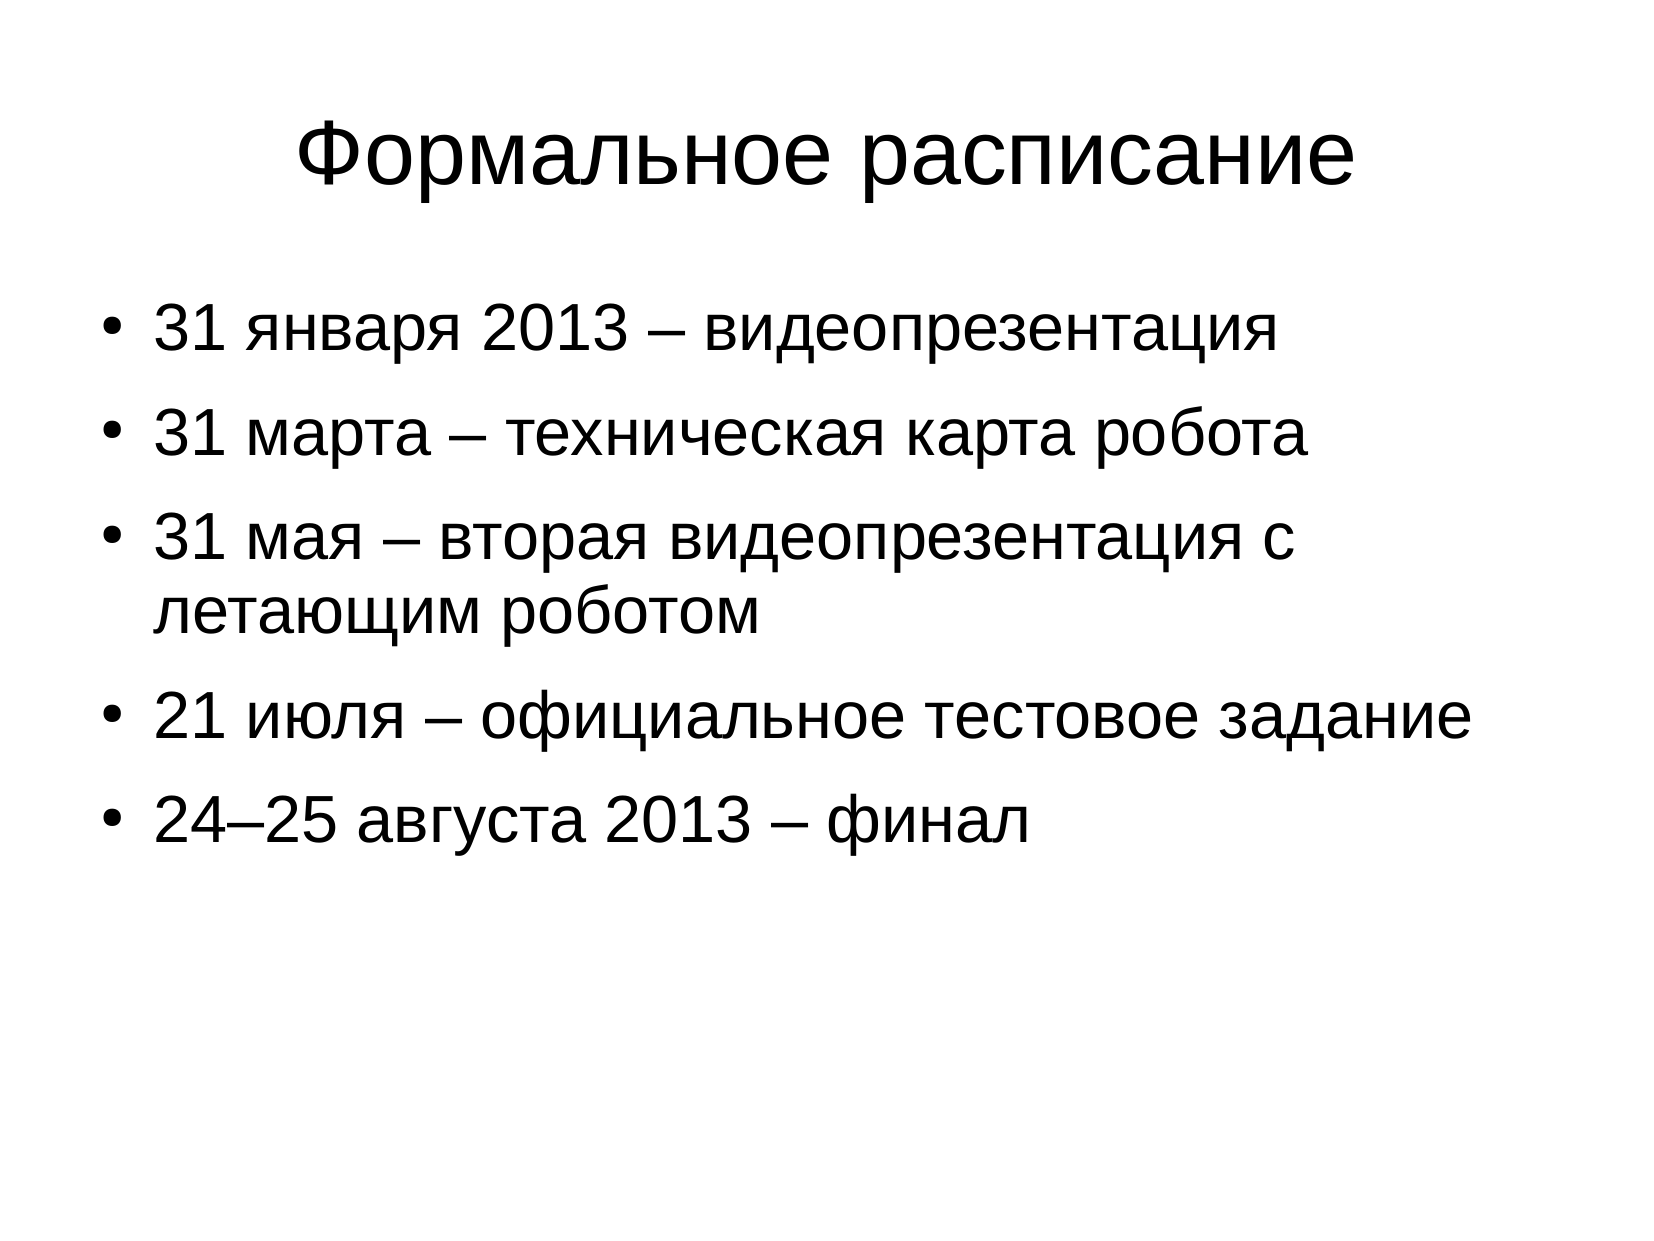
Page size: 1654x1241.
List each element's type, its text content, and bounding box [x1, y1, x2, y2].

title Формальное расписание [82, 49, 1571, 257]
list 31 января 2013 – видеопрезентация 31 марта – техническая карта робота 31 мая – вторая видеопрезентация с летающим роботом 21 июля – официальное тестовое задание 24–25 августа 2013 – финал [82, 290, 1538, 1126]
